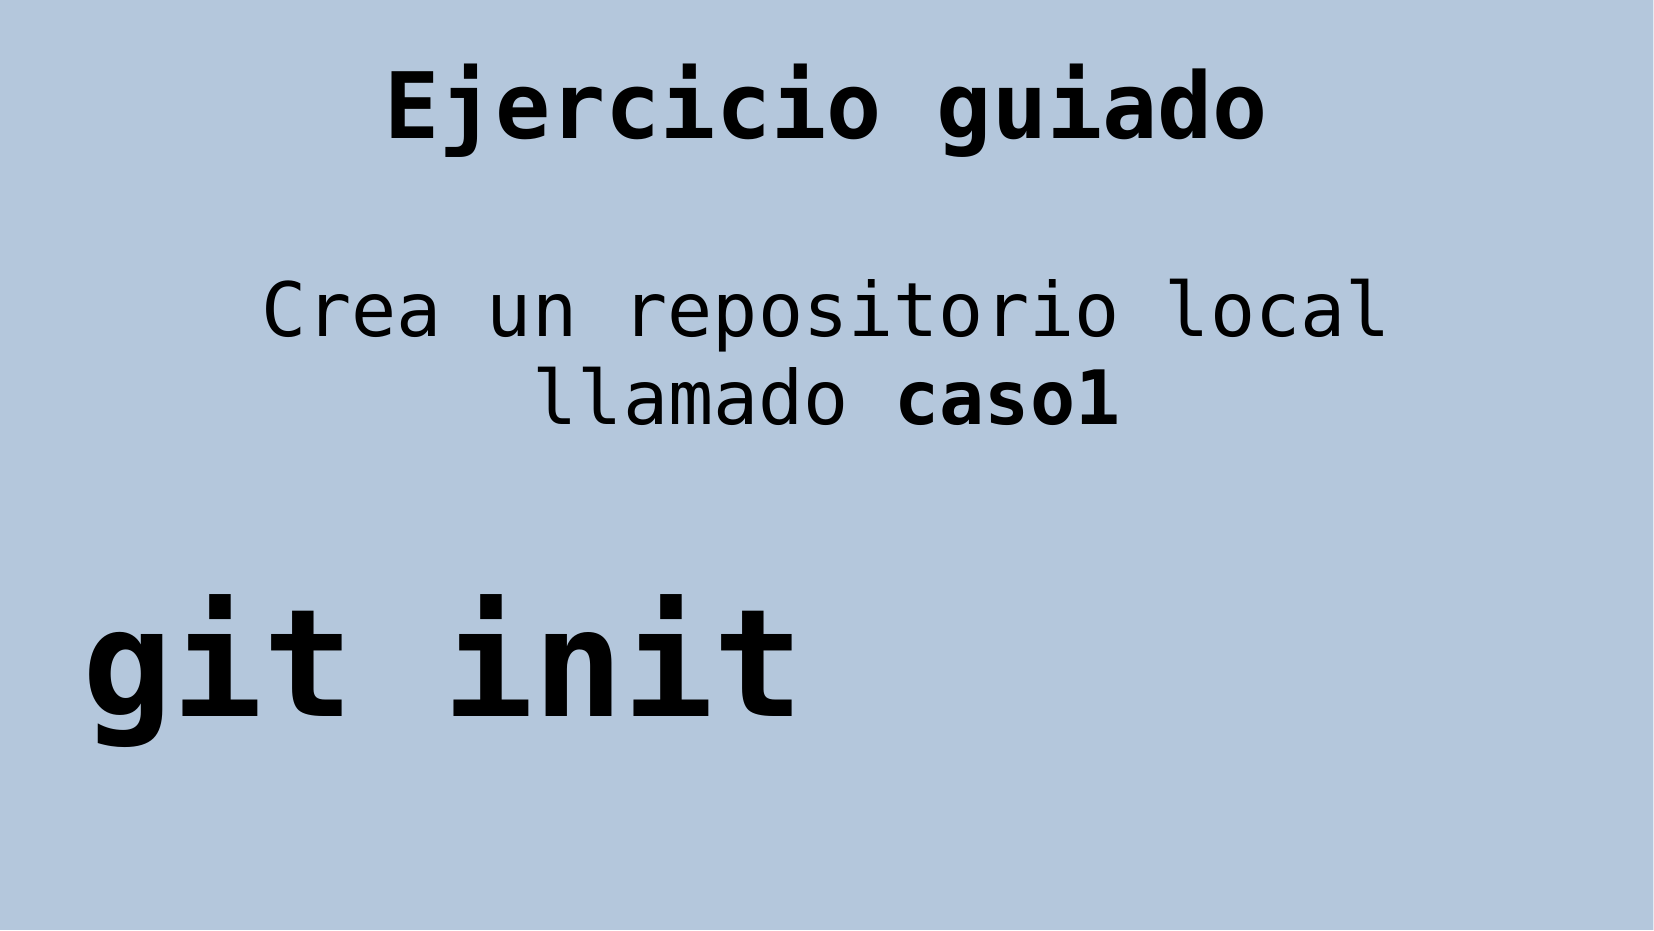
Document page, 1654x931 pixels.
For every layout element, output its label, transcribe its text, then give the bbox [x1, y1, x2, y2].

title Ejercicio guiado Crea un repositorio local llamado caso1 [82, 53, 1571, 394]
subtitle git init [82, 394, 1571, 931]
